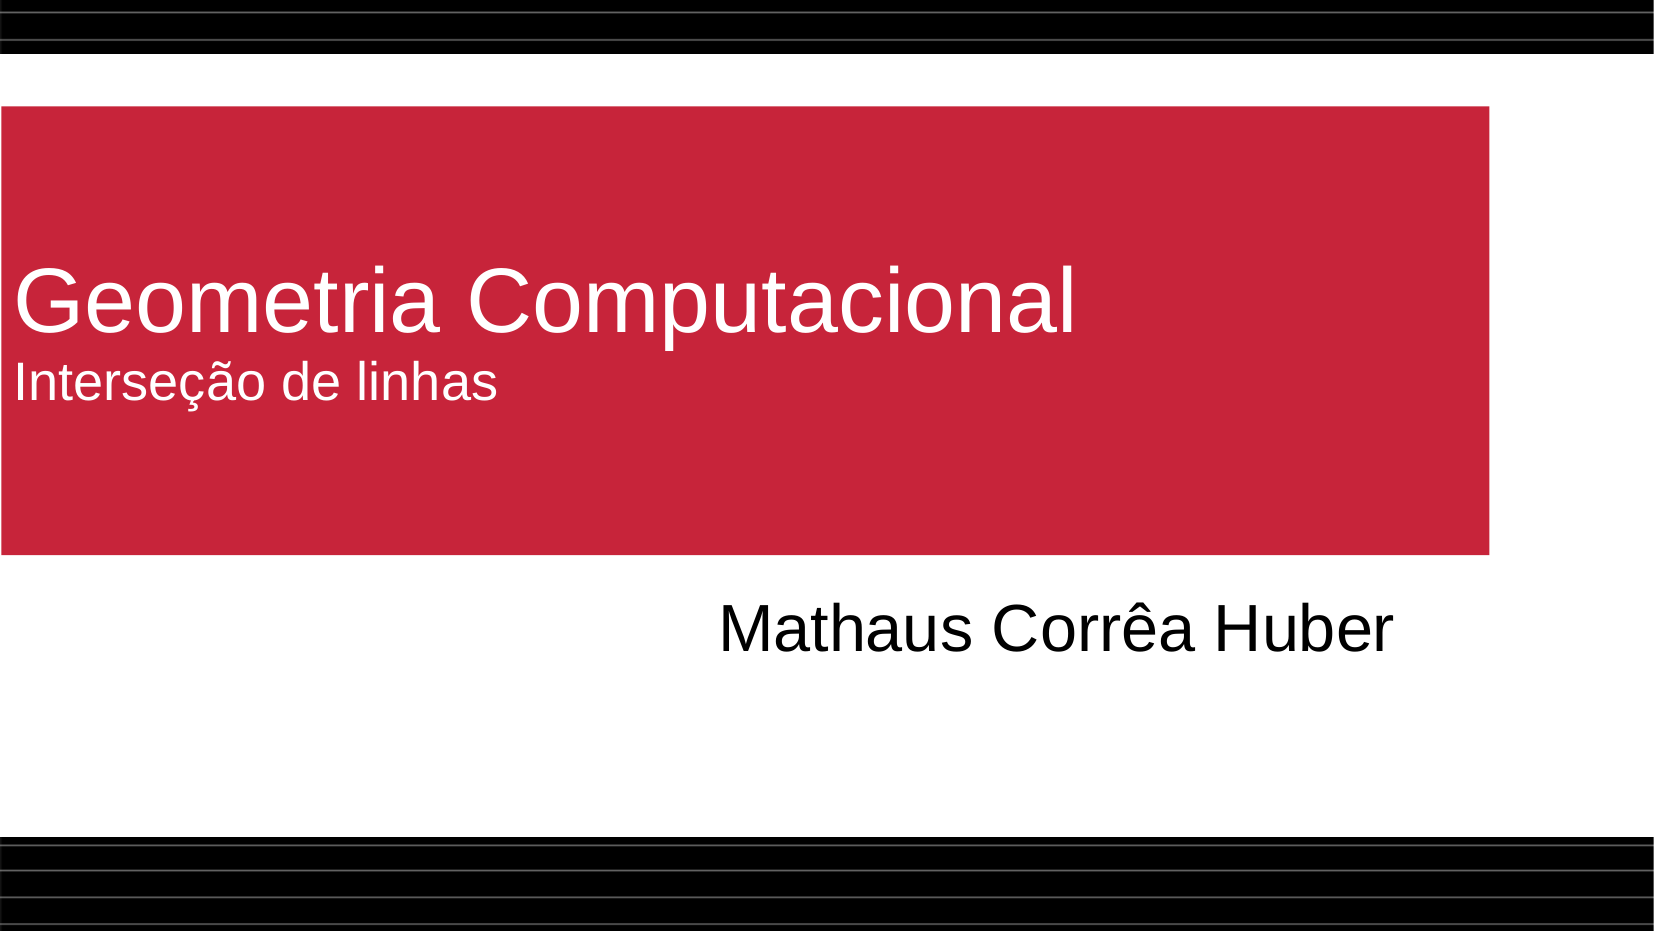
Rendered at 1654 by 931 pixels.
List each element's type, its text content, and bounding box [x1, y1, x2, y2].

subtitle Mathaus Corrêa Huber [625, 590, 1489, 804]
title Geometria Computacional Interseção de linhas [1, 106, 1490, 556]
picture [0, 0, 1654, 54]
picture [0, 837, 1654, 931]
